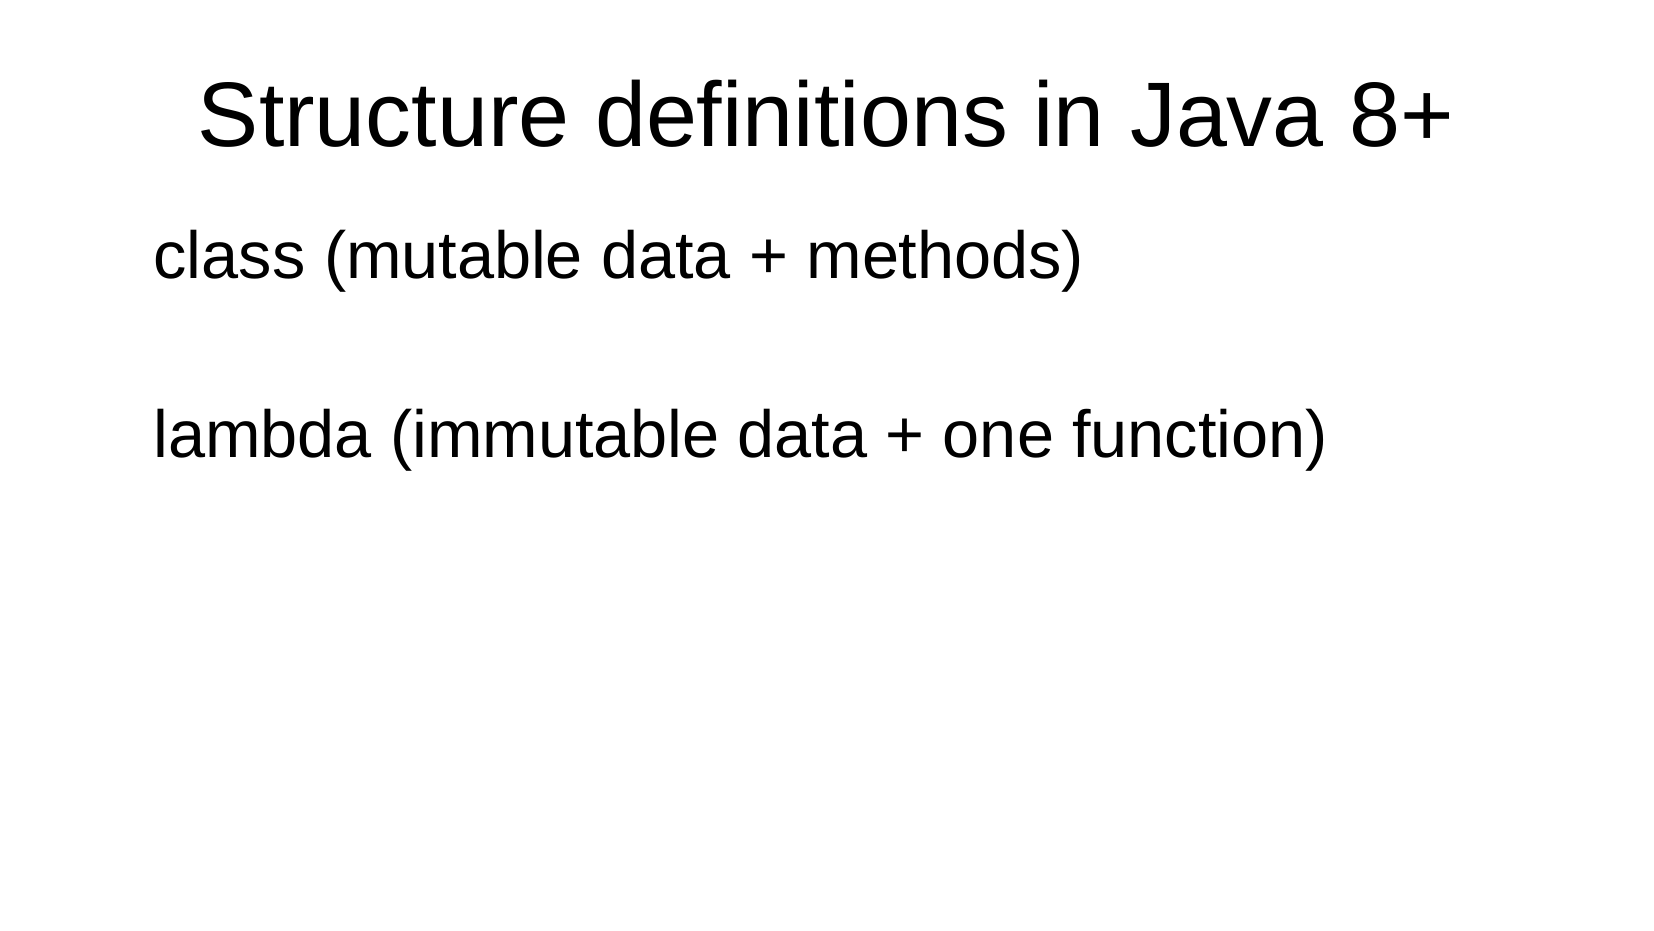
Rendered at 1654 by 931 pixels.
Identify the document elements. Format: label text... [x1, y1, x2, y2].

title Structure definitions in Java 8+ [82, 37, 1571, 193]
list class (mutable data + methods) lambda (immutable data + one function) [82, 217, 1571, 758]
